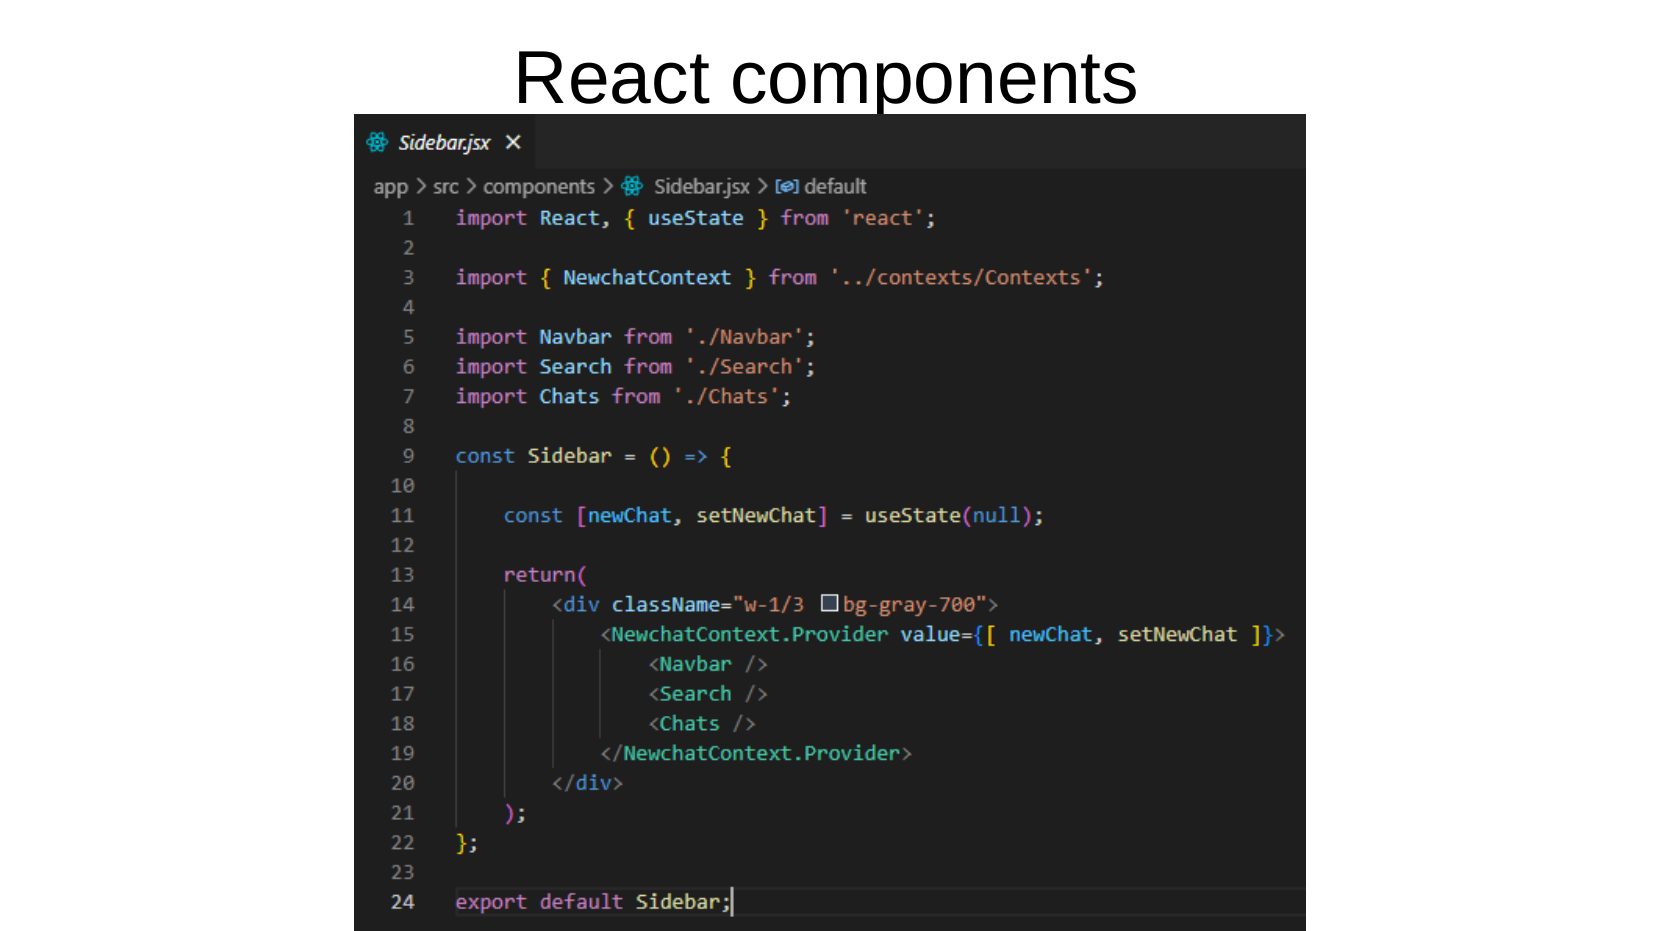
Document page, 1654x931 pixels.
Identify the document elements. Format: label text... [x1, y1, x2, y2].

title React components [82, 0, 1571, 156]
picture [354, 114, 1306, 931]
